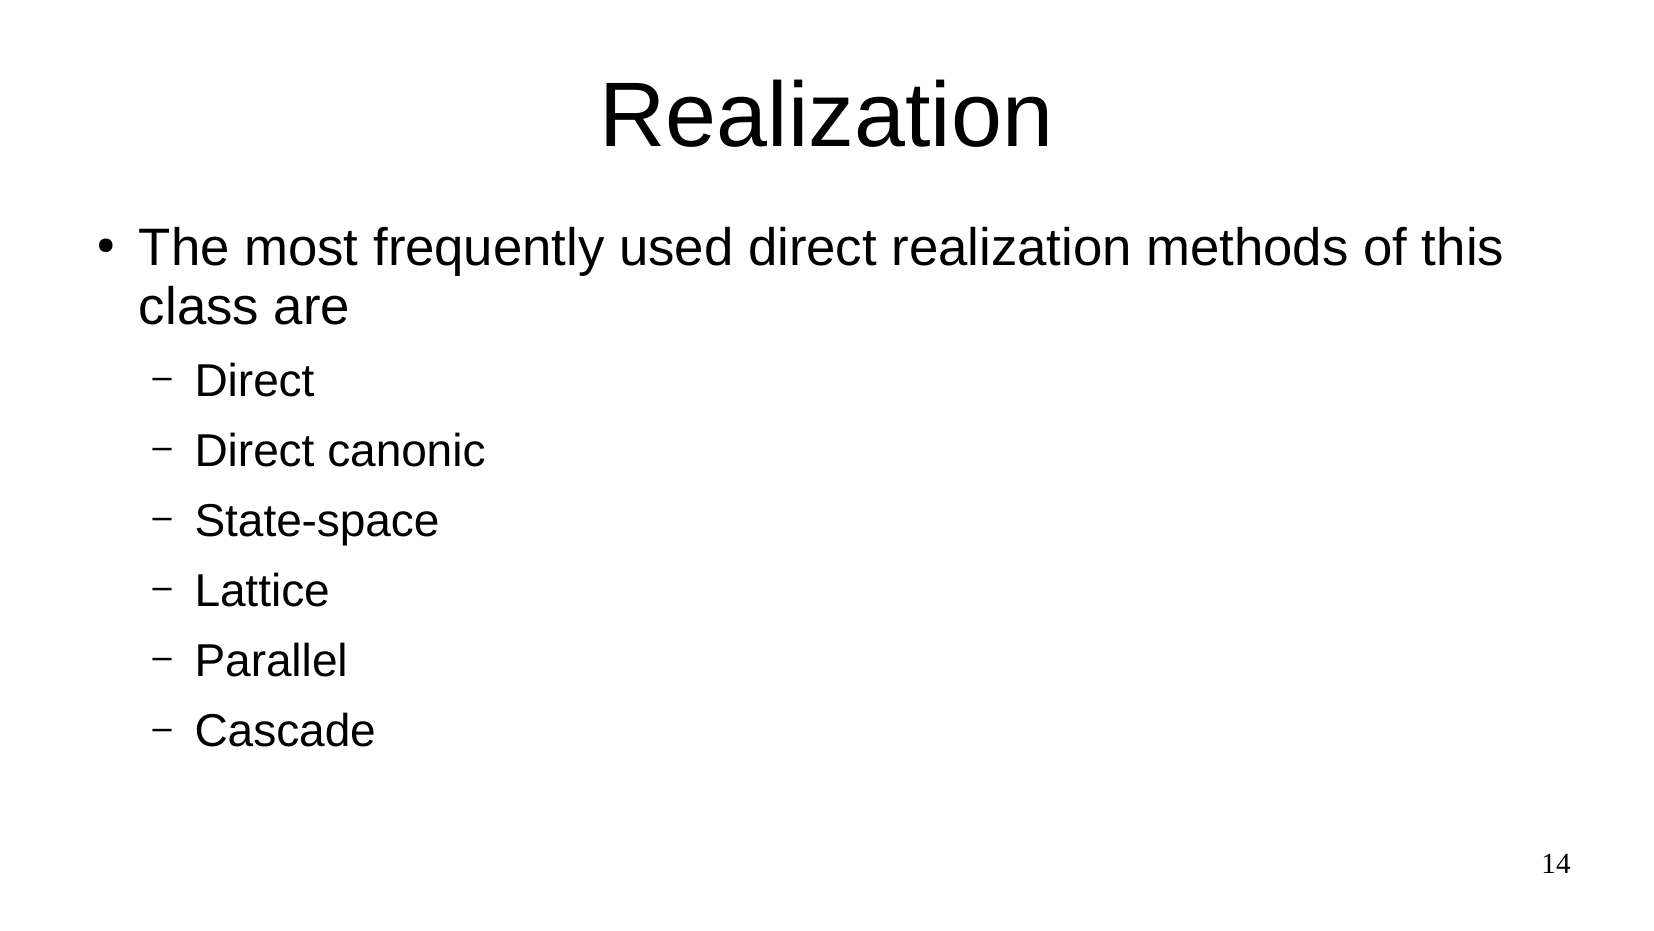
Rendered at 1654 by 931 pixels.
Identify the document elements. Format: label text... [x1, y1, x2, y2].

title Realization [82, 37, 1571, 193]
list The most frequently used direct realization methods of this class are Direct Direct canonic State-space Lattice Parallel Cascade [82, 217, 1571, 758]
